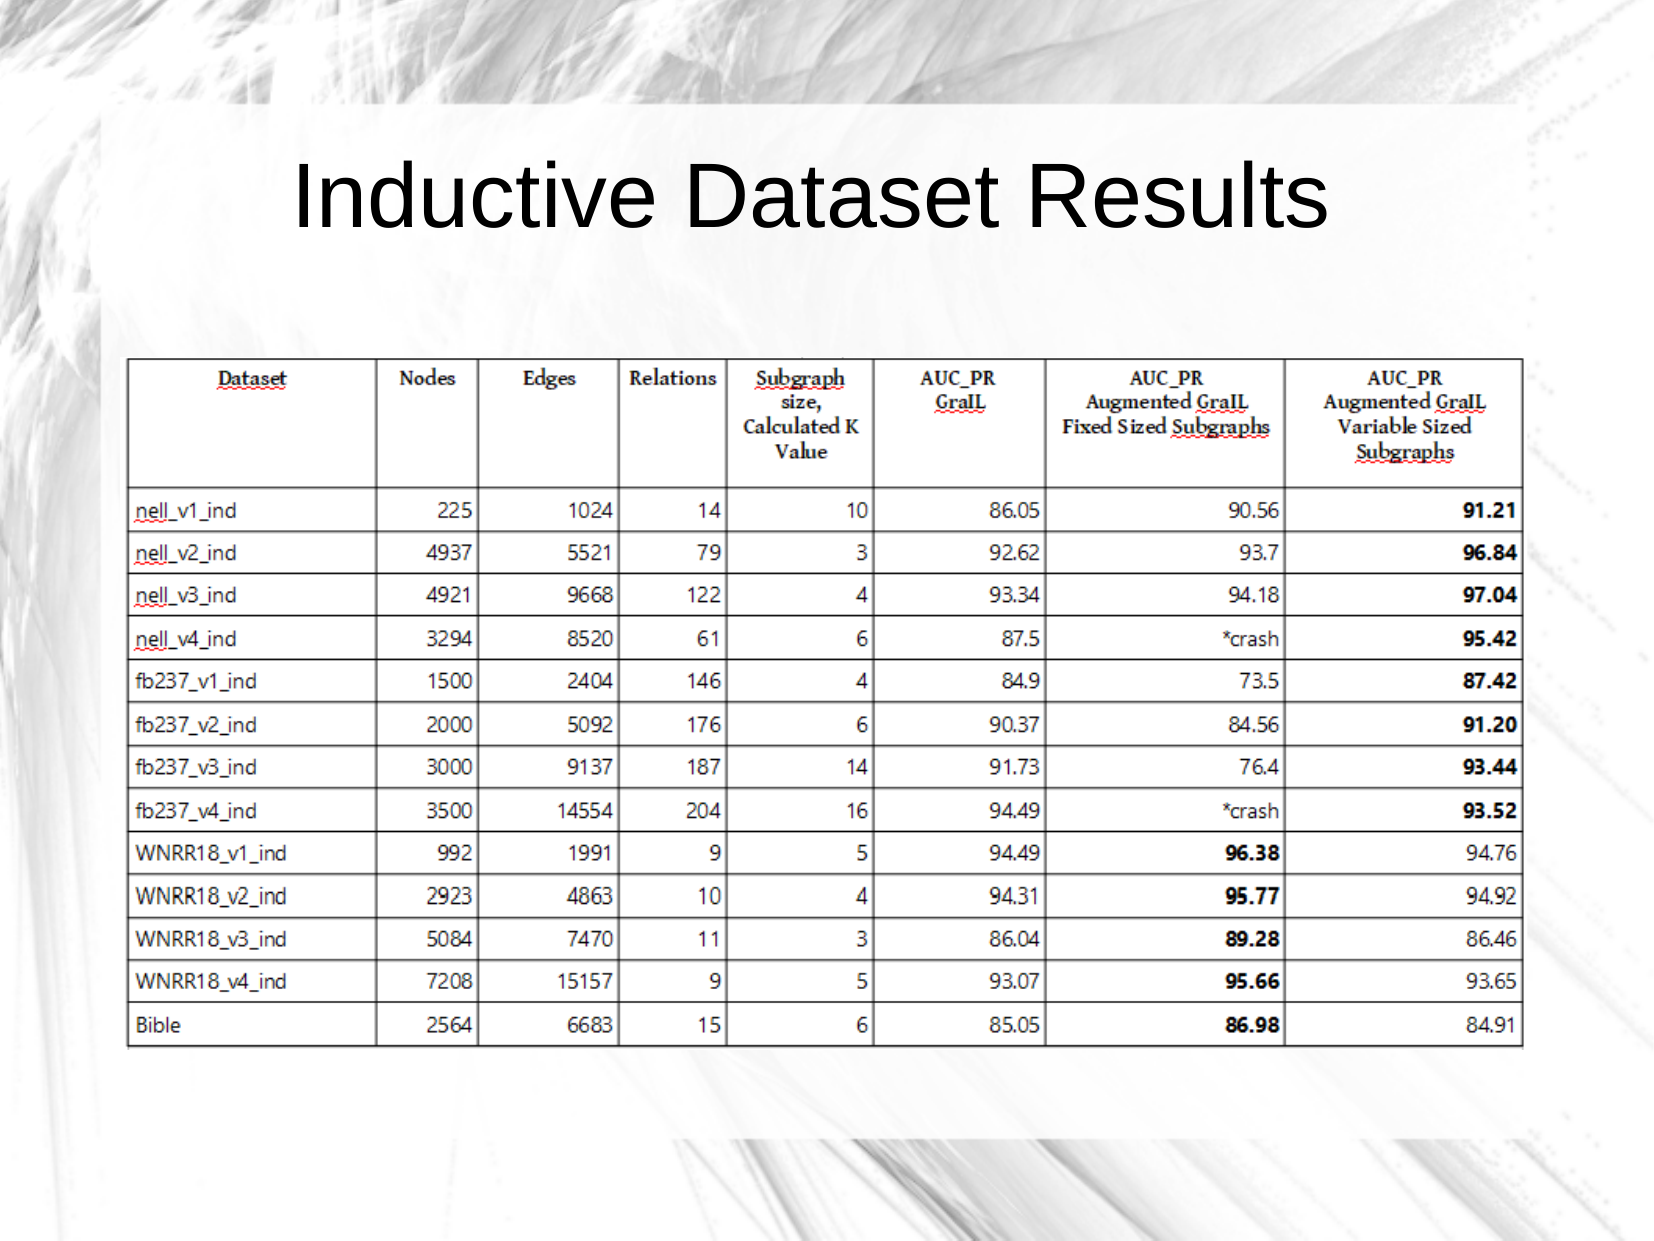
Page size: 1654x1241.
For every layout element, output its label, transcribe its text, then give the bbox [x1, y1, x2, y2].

picture [0, 0, 1654, 1241]
title Inductive Dataset Results [118, 112, 1506, 281]
